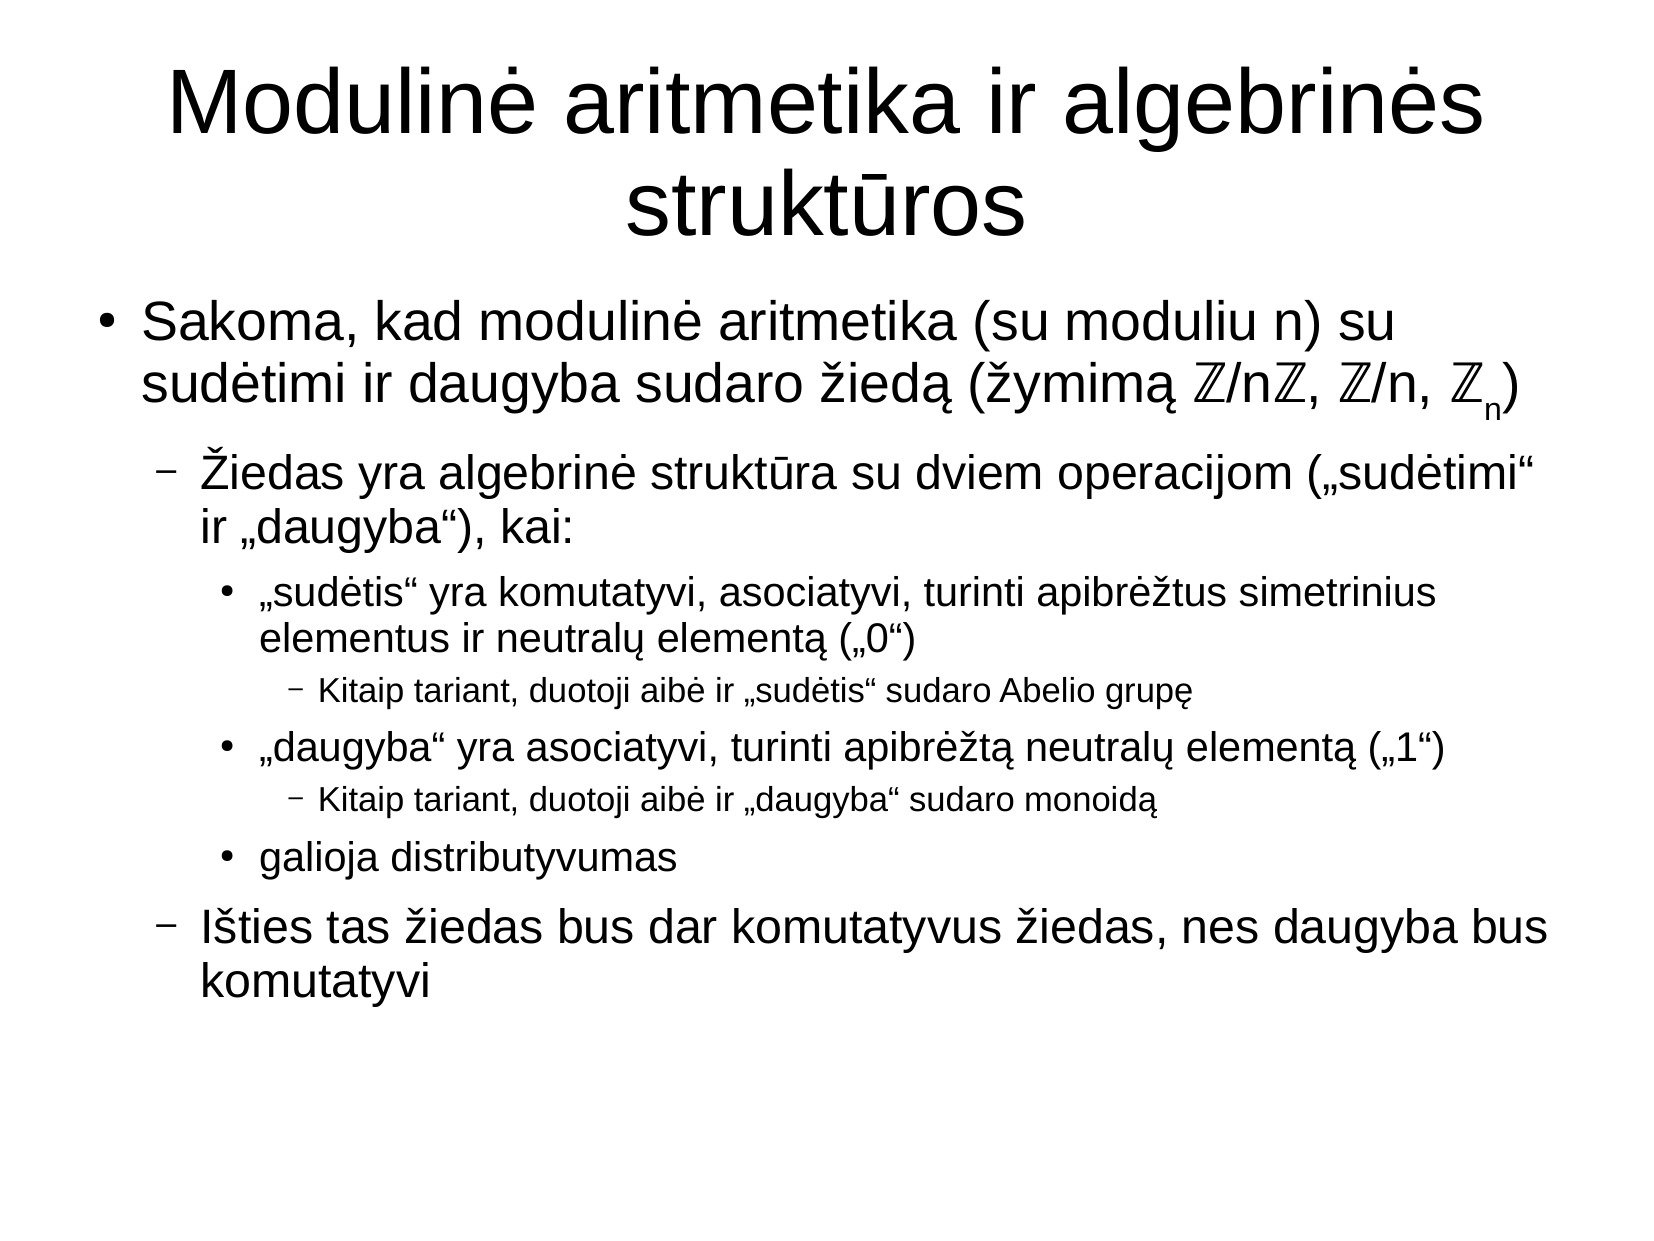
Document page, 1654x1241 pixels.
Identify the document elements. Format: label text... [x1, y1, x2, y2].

title Modulinė aritmetika ir algebrinės struktūros [82, 49, 1571, 257]
list Sakoma, kad modulinė aritmetika (su moduliu n) su sudėtimi ir daugyba sudaro žiedą (žymimą ℤ/nℤ, ℤ/n, ℤn) Žiedas yra algebrinė struktūra su dviem operacijom („sudėtimi“ ir „daugyba“), kai: „sudėtis“ yra komutatyvi, asociatyvi, turinti apibrėžtus simetrinius elementus ir neutralų elementą („0“) Kitaip tariant, duotoji aibė ir „sudėtis“ sudaro Abelio grupę „daugyba“ yra asociatyvi, turinti apibrėžtą neutralų elementą („1“) Kitaip tariant, duotoji aibė ir „daugyba“ sudaro monoidą galioja distributyvumas Išties tas žiedas bus dar komutatyvus žiedas, nes daugyba bus komutatyvi [82, 290, 1571, 1010]
